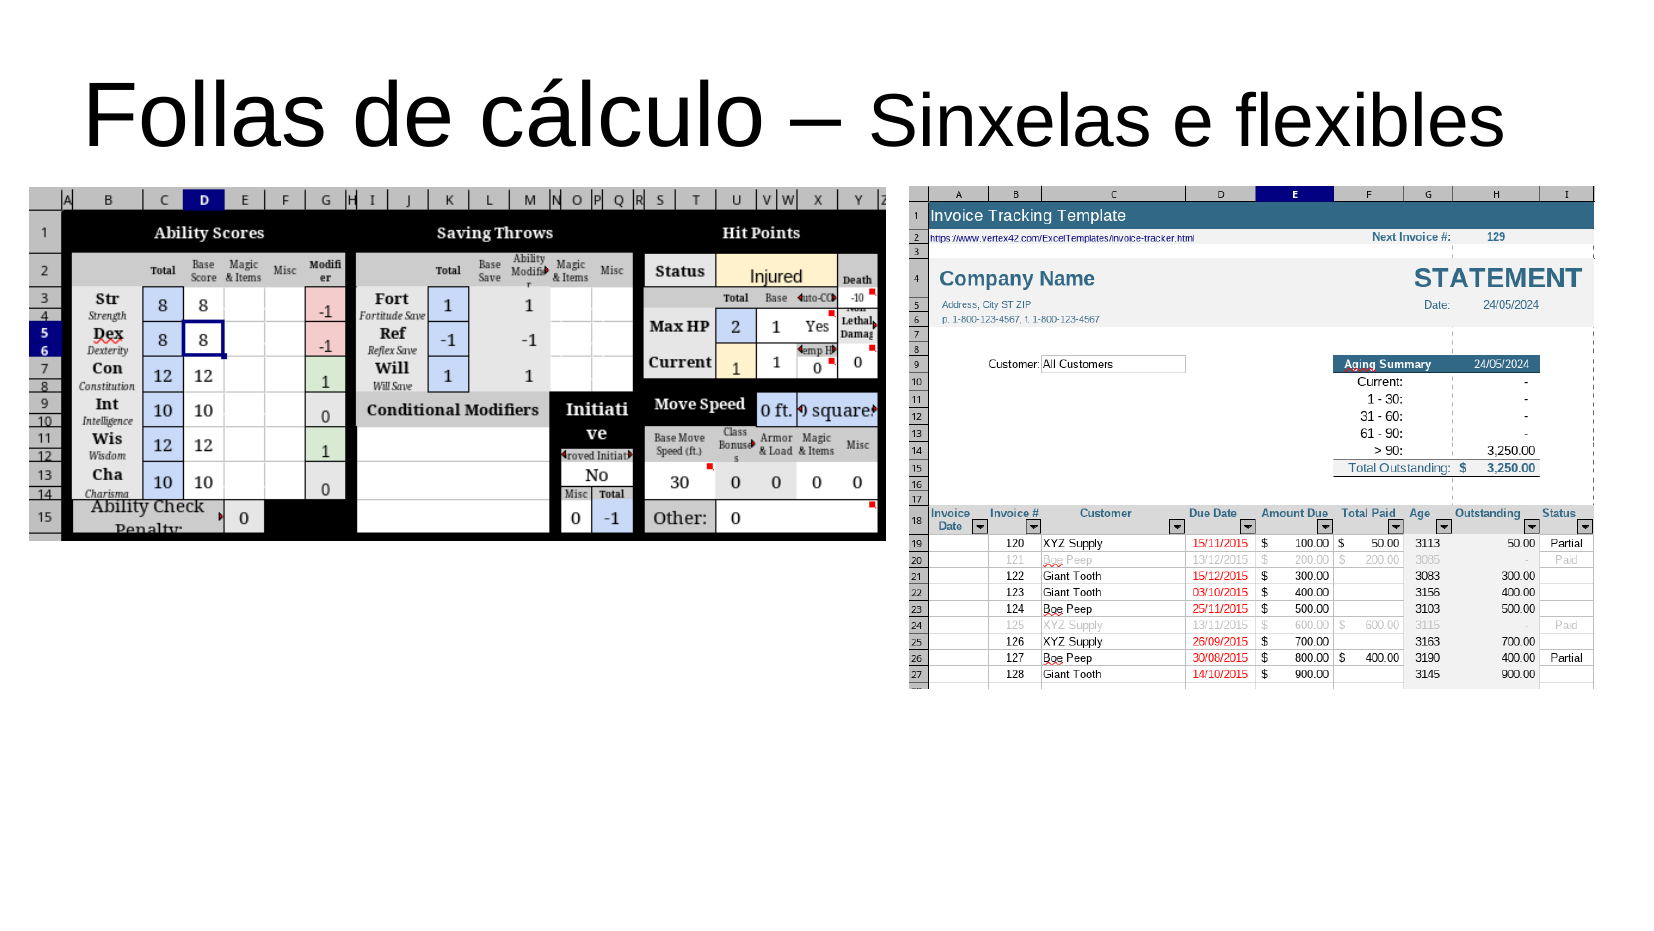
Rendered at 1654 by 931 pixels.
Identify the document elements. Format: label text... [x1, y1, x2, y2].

title Follas de cálculo – Sinxelas e flexibles [82, 37, 1571, 193]
picture [909, 186, 1595, 689]
picture [29, 187, 886, 541]
